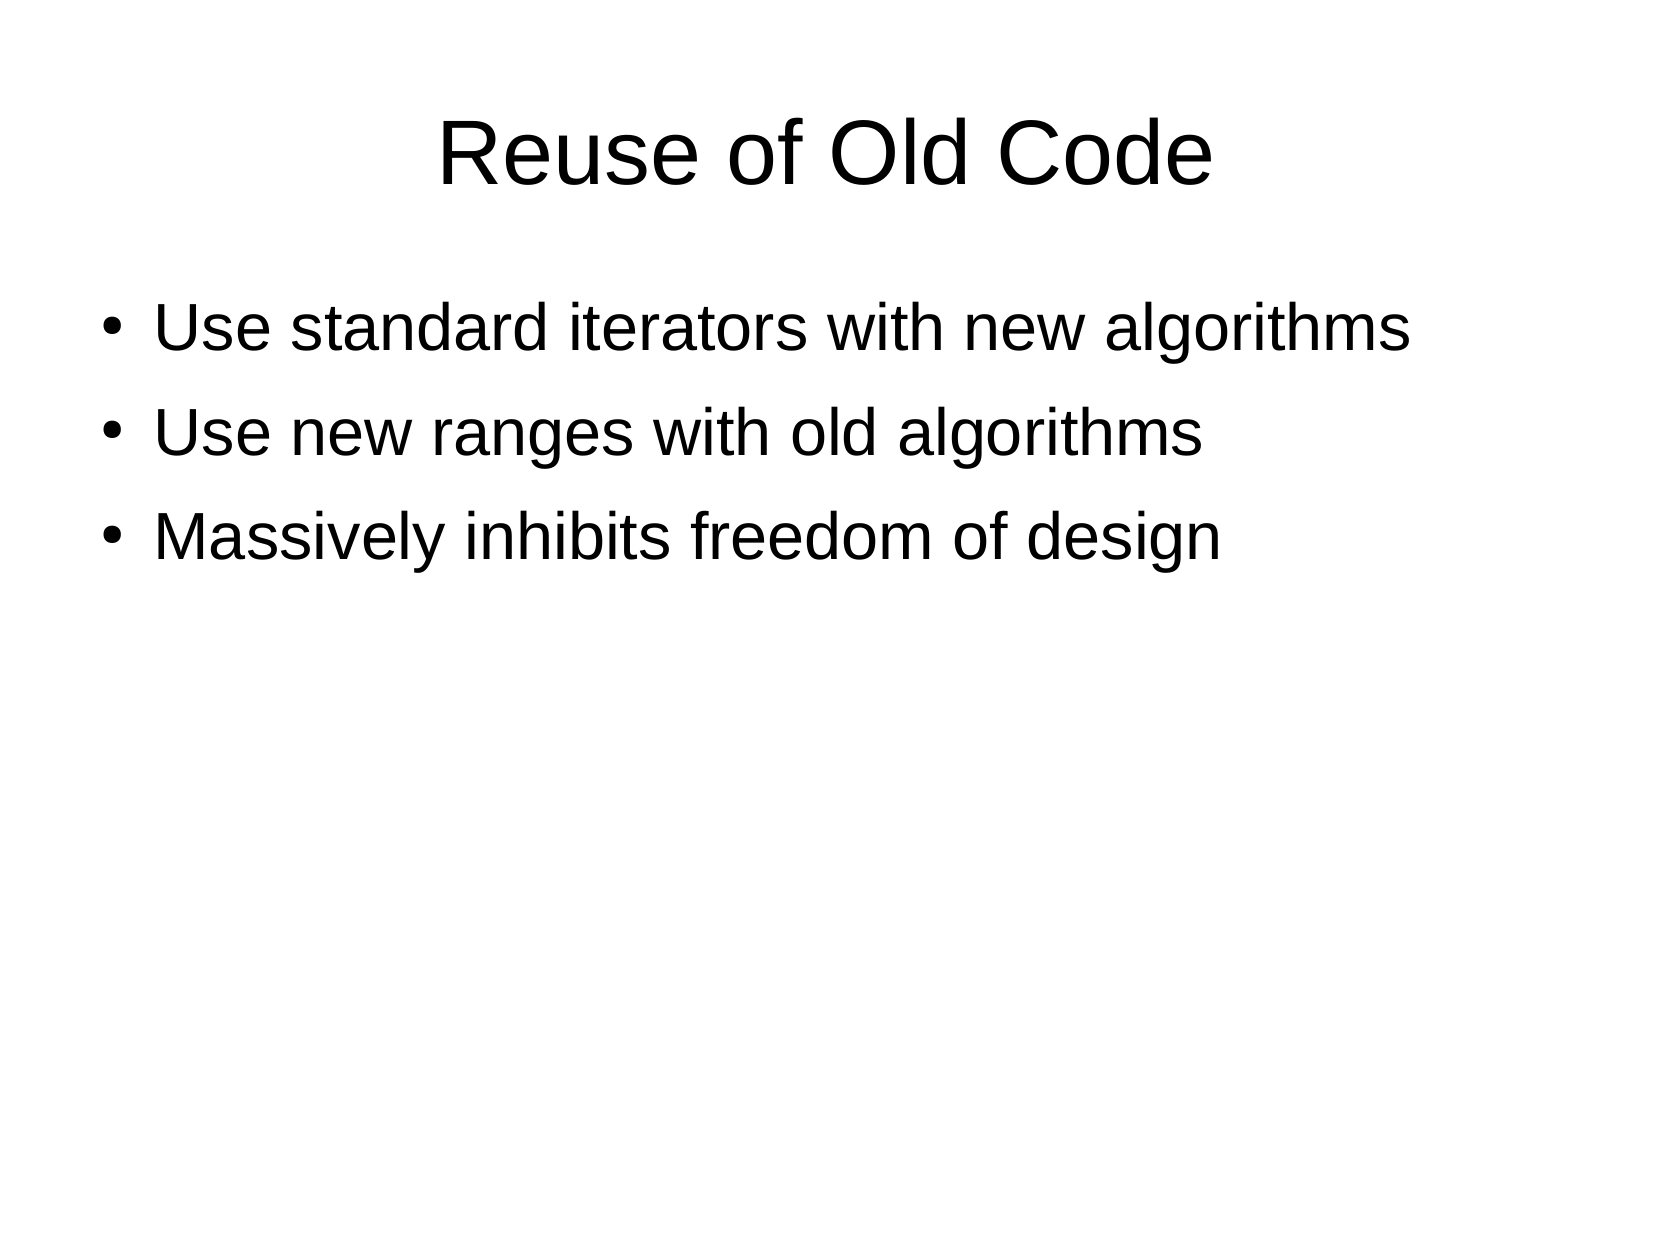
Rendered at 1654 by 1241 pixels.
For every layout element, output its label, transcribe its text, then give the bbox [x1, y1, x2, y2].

list Use standard iterators with new algorithms Use new ranges with old algorithms Massively inhibits freedom of design [82, 290, 1571, 1010]
title Reuse of Old Code [82, 49, 1571, 257]
